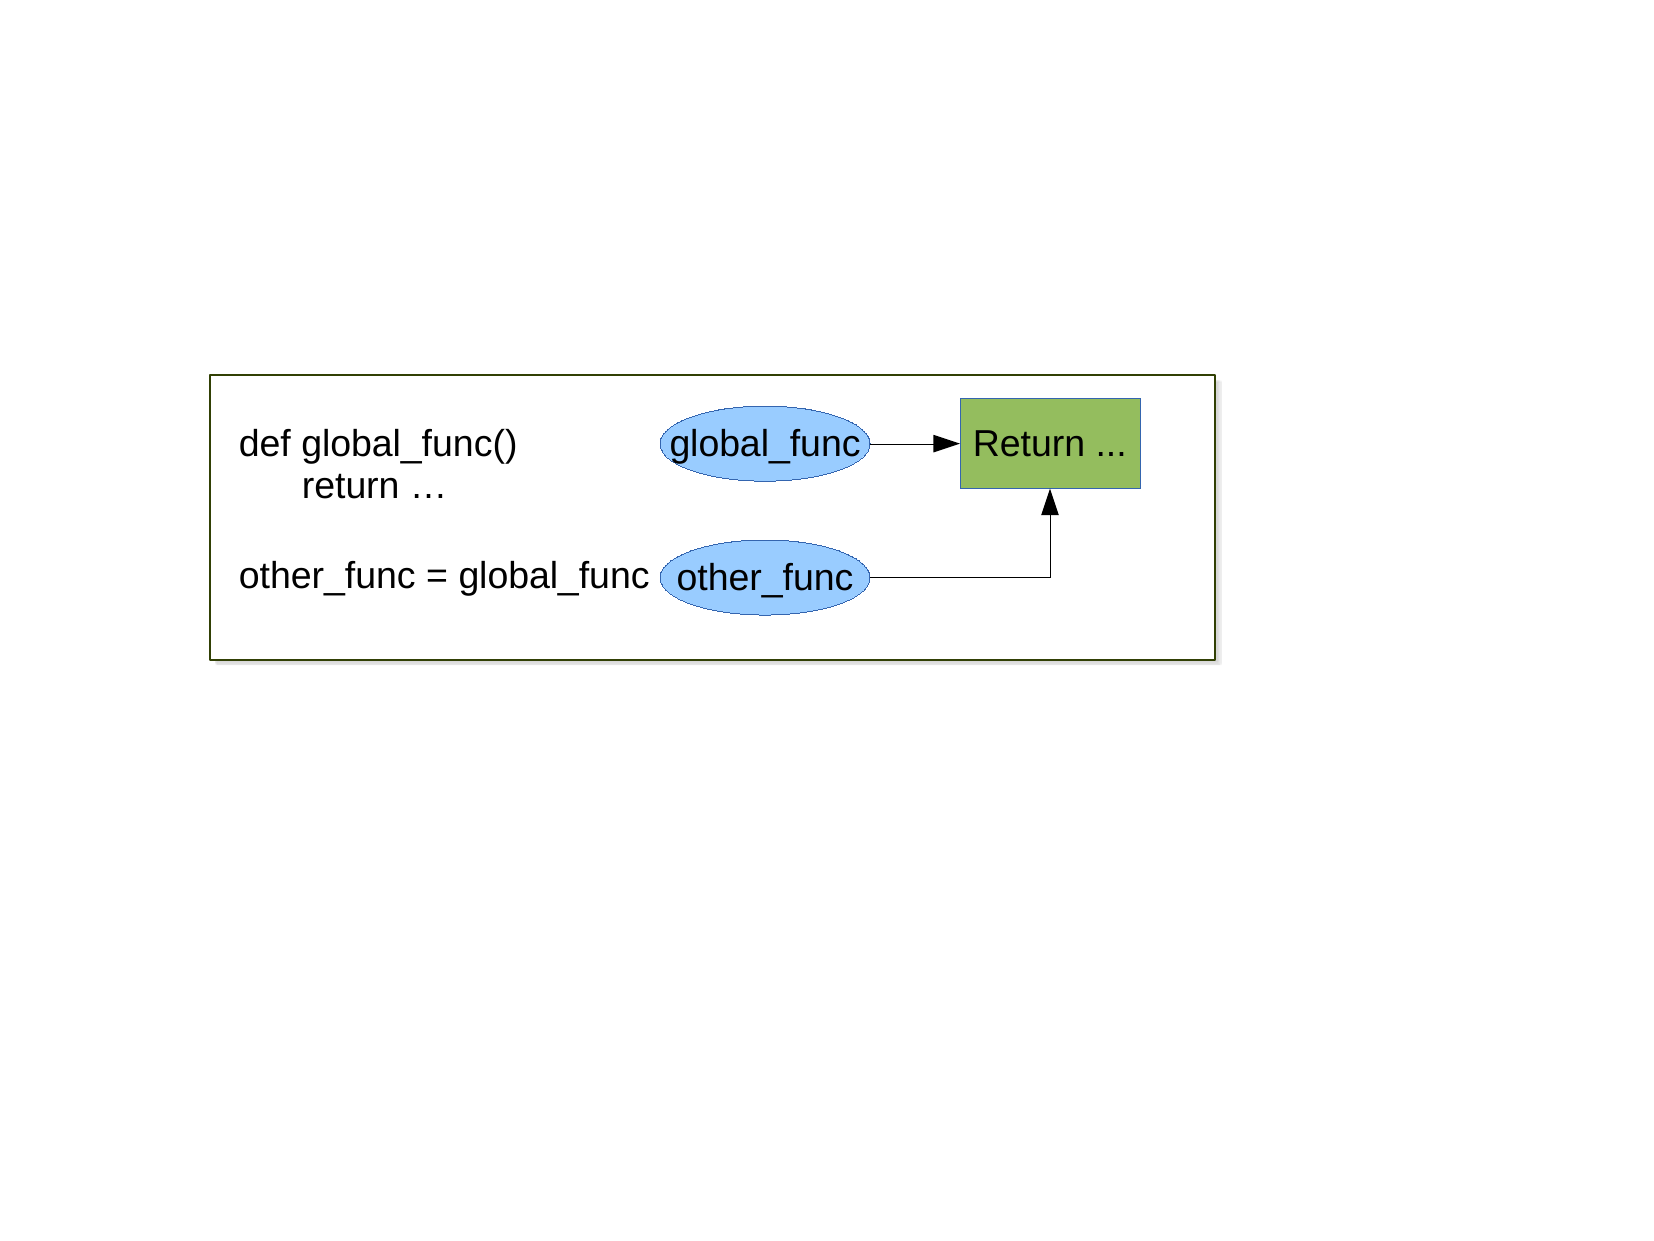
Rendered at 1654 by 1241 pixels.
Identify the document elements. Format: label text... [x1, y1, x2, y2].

text_box def global_func() return … [224, 415, 533, 515]
text_box Return ... [960, 398, 1141, 489]
text_box other_func = global_func [224, 547, 665, 605]
text_box [210, 375, 1216, 661]
text_box global_func [660, 406, 871, 482]
text_box other_func [660, 540, 870, 616]
